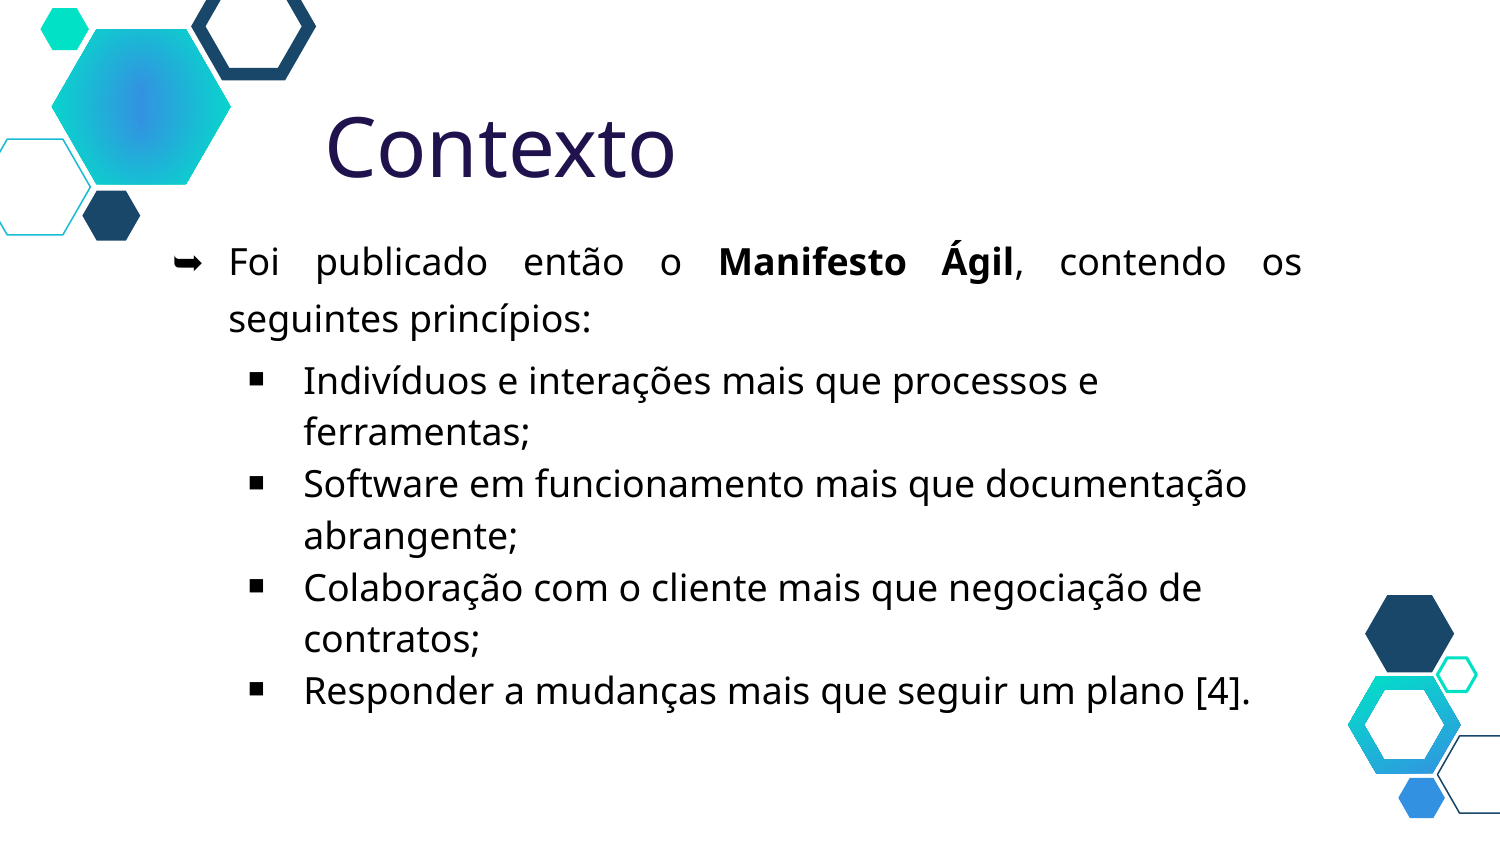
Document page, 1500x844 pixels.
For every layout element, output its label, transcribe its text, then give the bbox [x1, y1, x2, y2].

title Contexto [309, 103, 1121, 209]
list Foi publicado então o Manifesto Ágil, contendo os seguintes princípios: Indivíduos e interações mais que processos e ferramentas; Software em funcionamento mais que documentação abrangente; Colaboração com o cliente mais que negociação de contratos; Responder a mudanças mais que seguir um plano [4]. [138, 212, 1318, 770]
